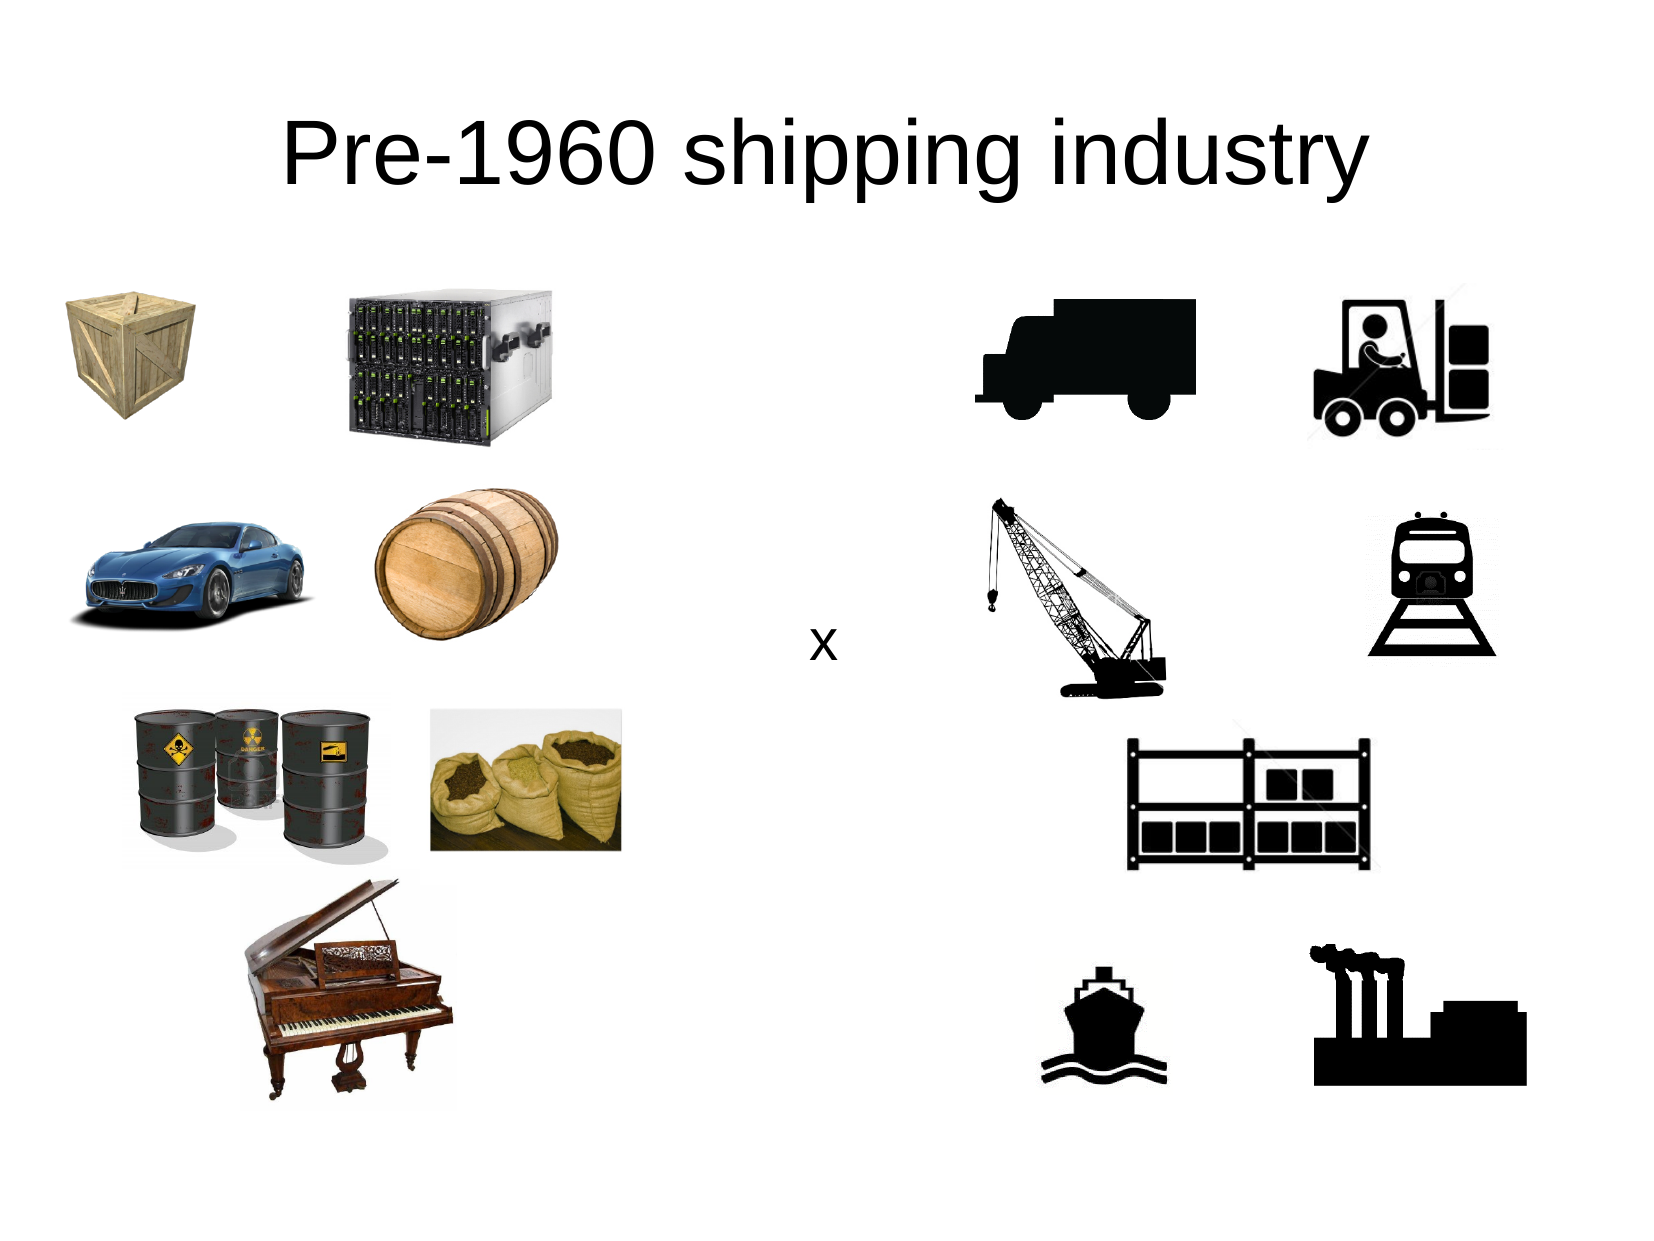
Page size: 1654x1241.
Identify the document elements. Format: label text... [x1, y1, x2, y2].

picture [339, 284, 556, 451]
picture [975, 299, 1196, 421]
picture [65, 291, 196, 421]
picture [975, 491, 1178, 706]
title Pre-1960 shipping industry [82, 49, 1571, 257]
picture [60, 478, 320, 646]
picture [1363, 509, 1501, 667]
picture [348, 464, 586, 661]
picture [1109, 719, 1381, 878]
text_box x [795, 600, 856, 680]
picture [122, 674, 631, 1111]
picture [1309, 944, 1531, 1086]
picture [1035, 958, 1173, 1096]
picture [1307, 283, 1516, 451]
